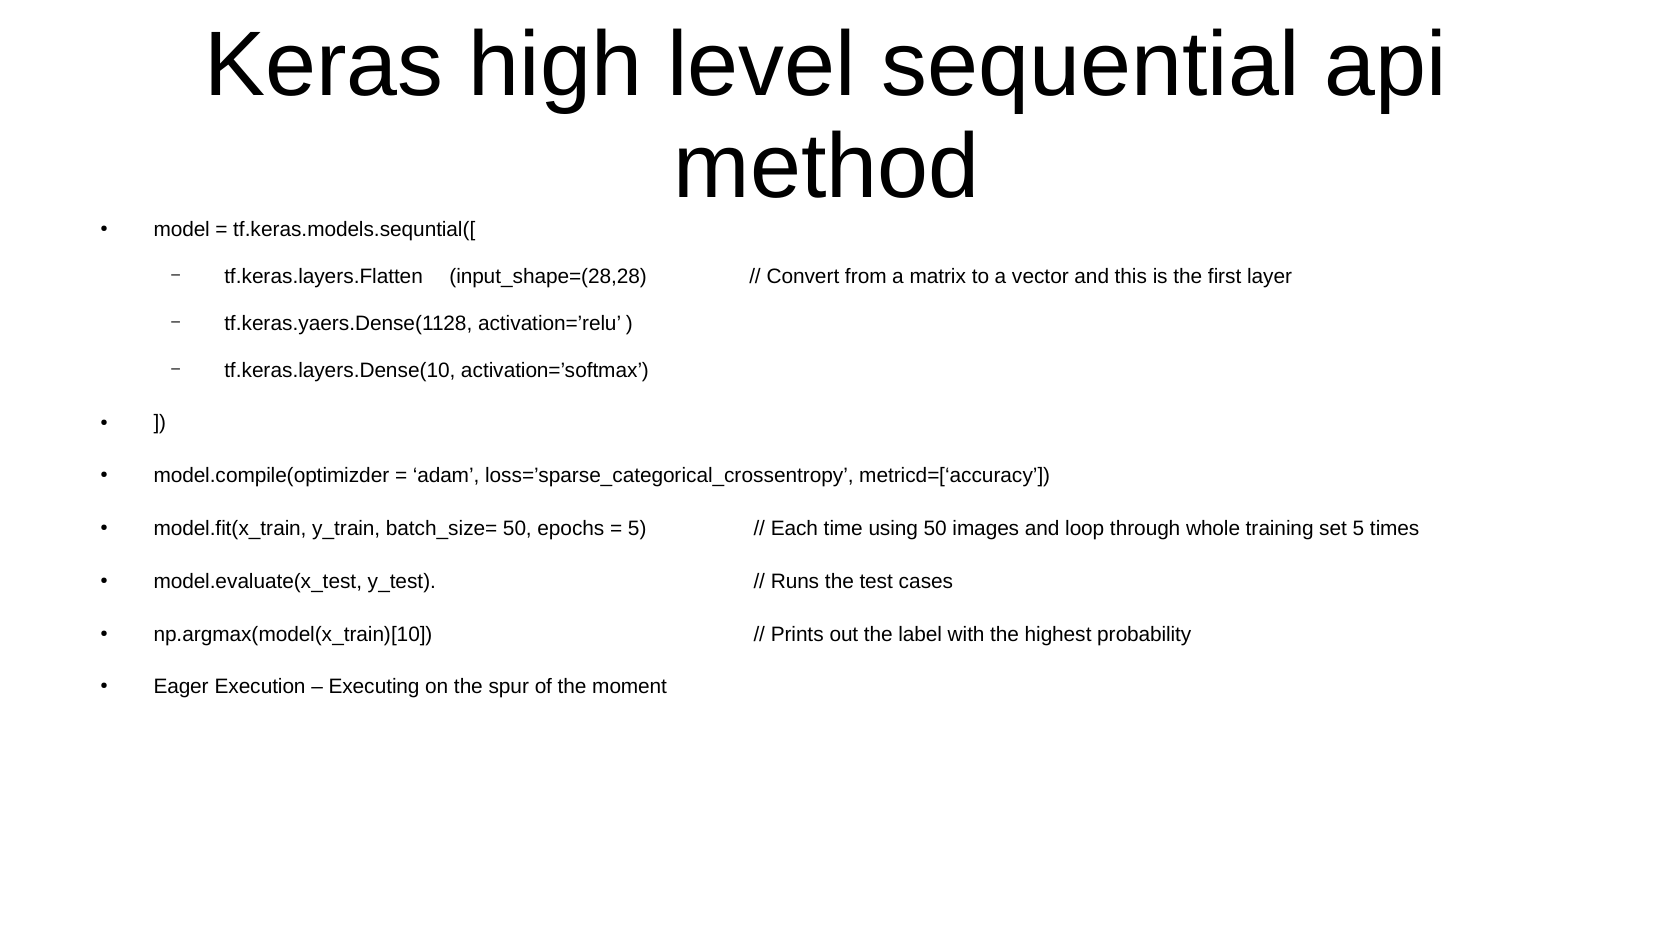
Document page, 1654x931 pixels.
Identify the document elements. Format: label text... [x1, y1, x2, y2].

title Keras high level sequential api method [82, 12, 1571, 217]
list model = tf.keras.models.sequntial([ tf.keras.layers.Flatten (input_shape=(28,28) // Convert from a matrix to a vector and this is the first layer tf.keras.yaers.Dense(1128, activation=’relu’ ) tf.keras.layers.Dense(10, activation=’softmax’) ]) model.compile(optimizder = ‘adam’, loss=’sparse_categorical_crossentropy’, metricd=[‘accuracy’]) model.fit(x_train, y_train, batch_size= 50, epochs = 5) // Each time using 50 images and loop through whole training set 5 times model.evaluate(x_test, y_test). // Runs the test cases np.argmax(model(x_train)[10]) // Prints out the label with the highest probability Eager Execution – Executing on the spur of the moment [82, 217, 1621, 901]
